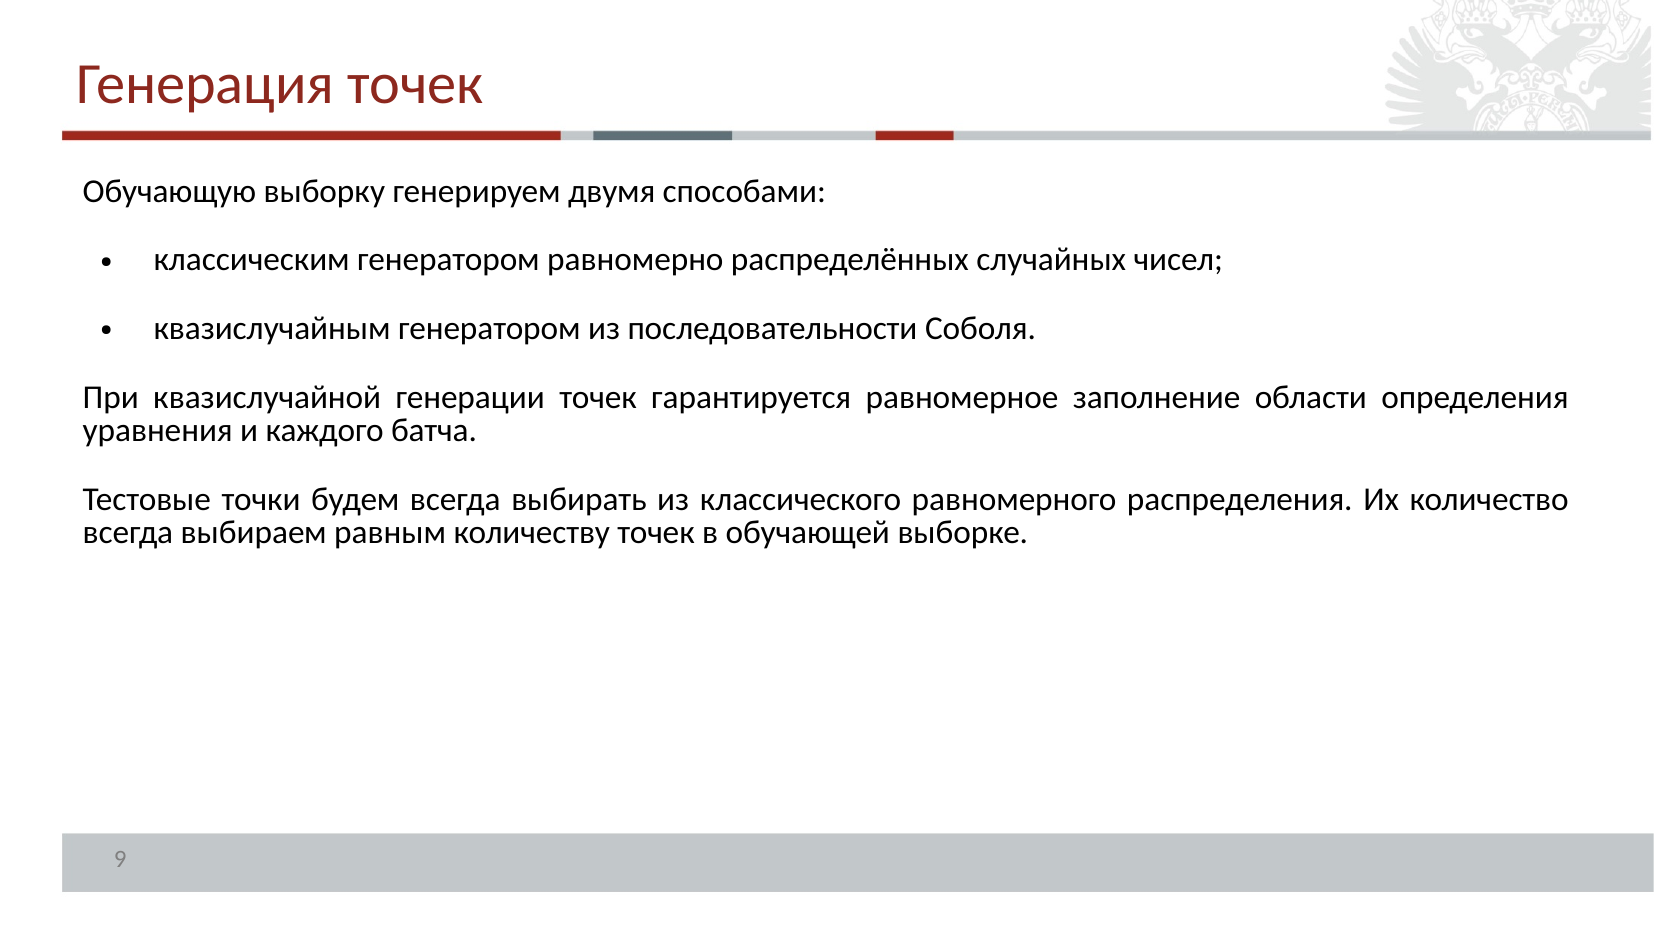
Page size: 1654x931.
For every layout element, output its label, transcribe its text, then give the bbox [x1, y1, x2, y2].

list Обучающую выборку генерируем двумя способами: классическим генератором равномерно распределённых случайных чисел; квазислучайным генератором из последовательности Соболя. При квазислучайной генерации точек гарантируется равномерное заполнение области определения уравнения и каждого батча. Тестовые точки будем всегда выбирать из классического равномерного распределения. Их количество всегда выбираем равным количеству точек в обучающей выборке. [82, 177, 1571, 798]
title Генерация точек [76, 48, 1565, 130]
picture [0, 0, 1654, 931]
